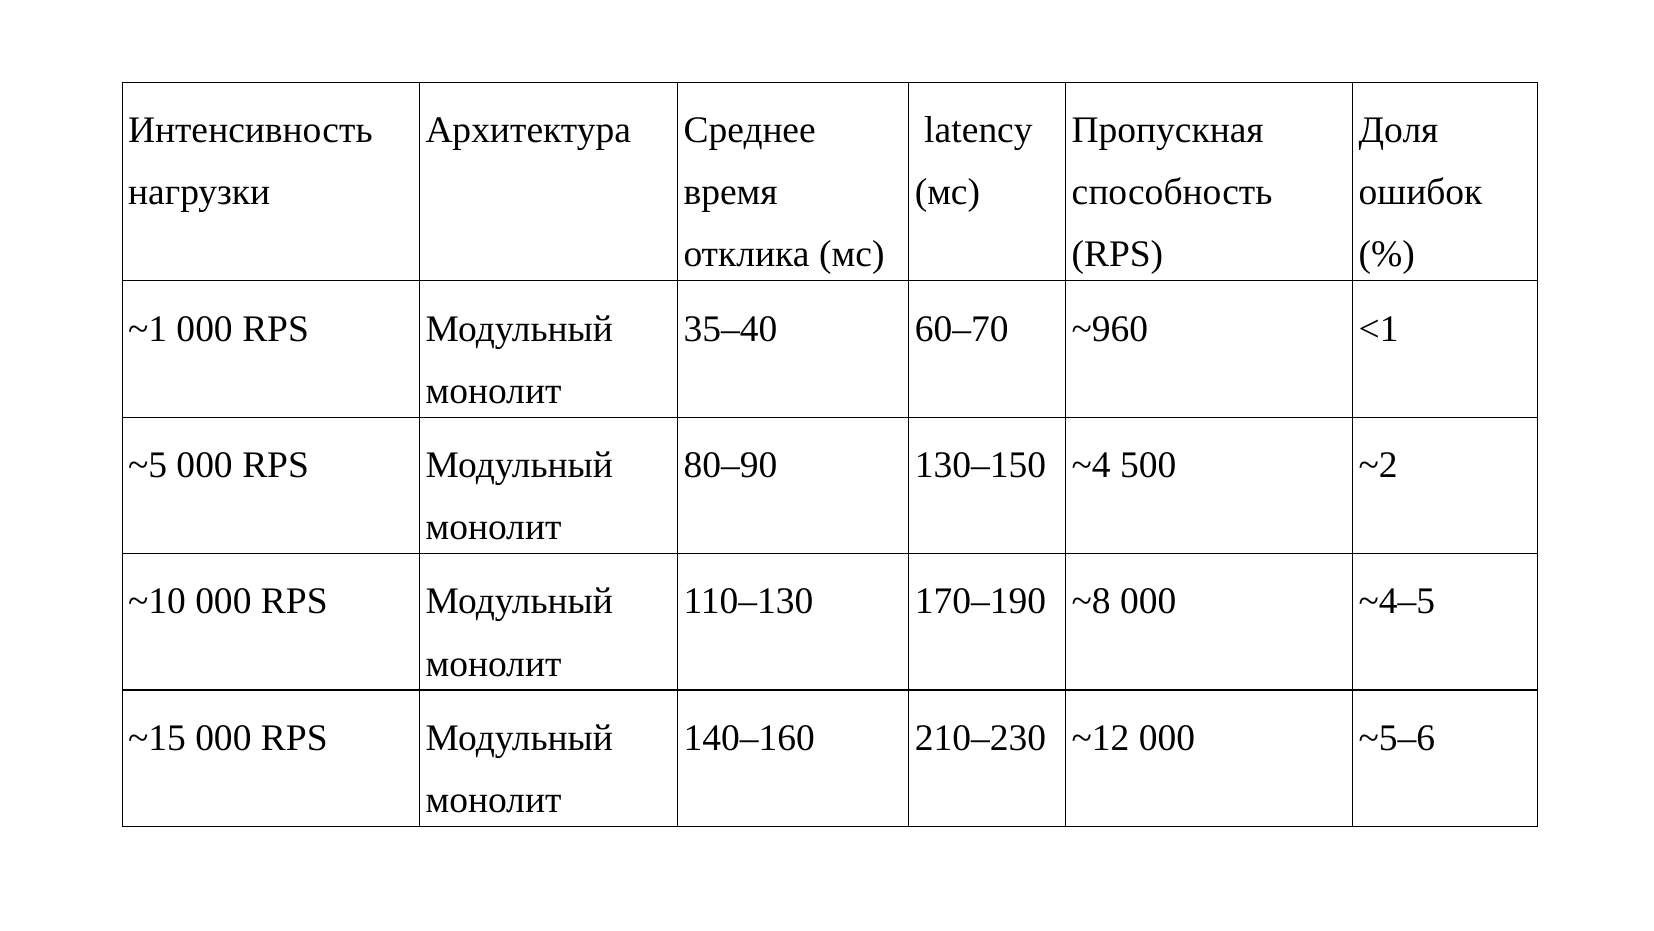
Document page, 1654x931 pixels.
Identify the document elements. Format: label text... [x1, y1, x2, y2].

table_cell Модульный монолит [420, 691, 677, 826]
table_cell 140–160 [678, 691, 908, 826]
table_cell Модульный монолит [420, 281, 677, 417]
table_cell 60–70 [909, 281, 1065, 417]
table_cell ~4 500 [1066, 418, 1352, 553]
table_cell ~960 [1066, 281, 1352, 417]
table_cell ~10 000 RPS [123, 554, 419, 689]
table_cell 80–90 [678, 418, 908, 553]
table_cell ~4–5 [1353, 554, 1537, 689]
table_cell 35–40 [678, 281, 908, 417]
table_cell 110–130 [678, 554, 908, 689]
table_cell ~12 000 [1066, 691, 1352, 826]
table_header latency (мс) [909, 83, 1065, 280]
table_cell ~5 000 RPS [123, 418, 419, 553]
table_cell <1 [1353, 281, 1537, 417]
table_cell 210–230 [909, 691, 1065, 826]
table_header Среднее время отклика (мс) [678, 83, 908, 280]
table_cell Модульный монолит [420, 554, 677, 689]
table_cell ~5–6 [1353, 691, 1537, 826]
table_cell 130–150 [909, 418, 1065, 553]
table_header Доля ошибок (%) [1353, 83, 1537, 280]
table_cell ~2 [1353, 418, 1537, 553]
table_cell ~15 000 RPS [123, 691, 419, 826]
table_header Интенсивность нагрузки [123, 83, 419, 280]
table_cell Модульный монолит [420, 418, 677, 553]
table_cell 170–190 [909, 554, 1065, 689]
table_cell ~1 000 RPS [123, 281, 419, 417]
table_cell ~8 000 [1066, 554, 1352, 689]
table_header Архитектура [420, 83, 677, 280]
table_header Пропускная способность (RPS) [1066, 83, 1352, 280]
